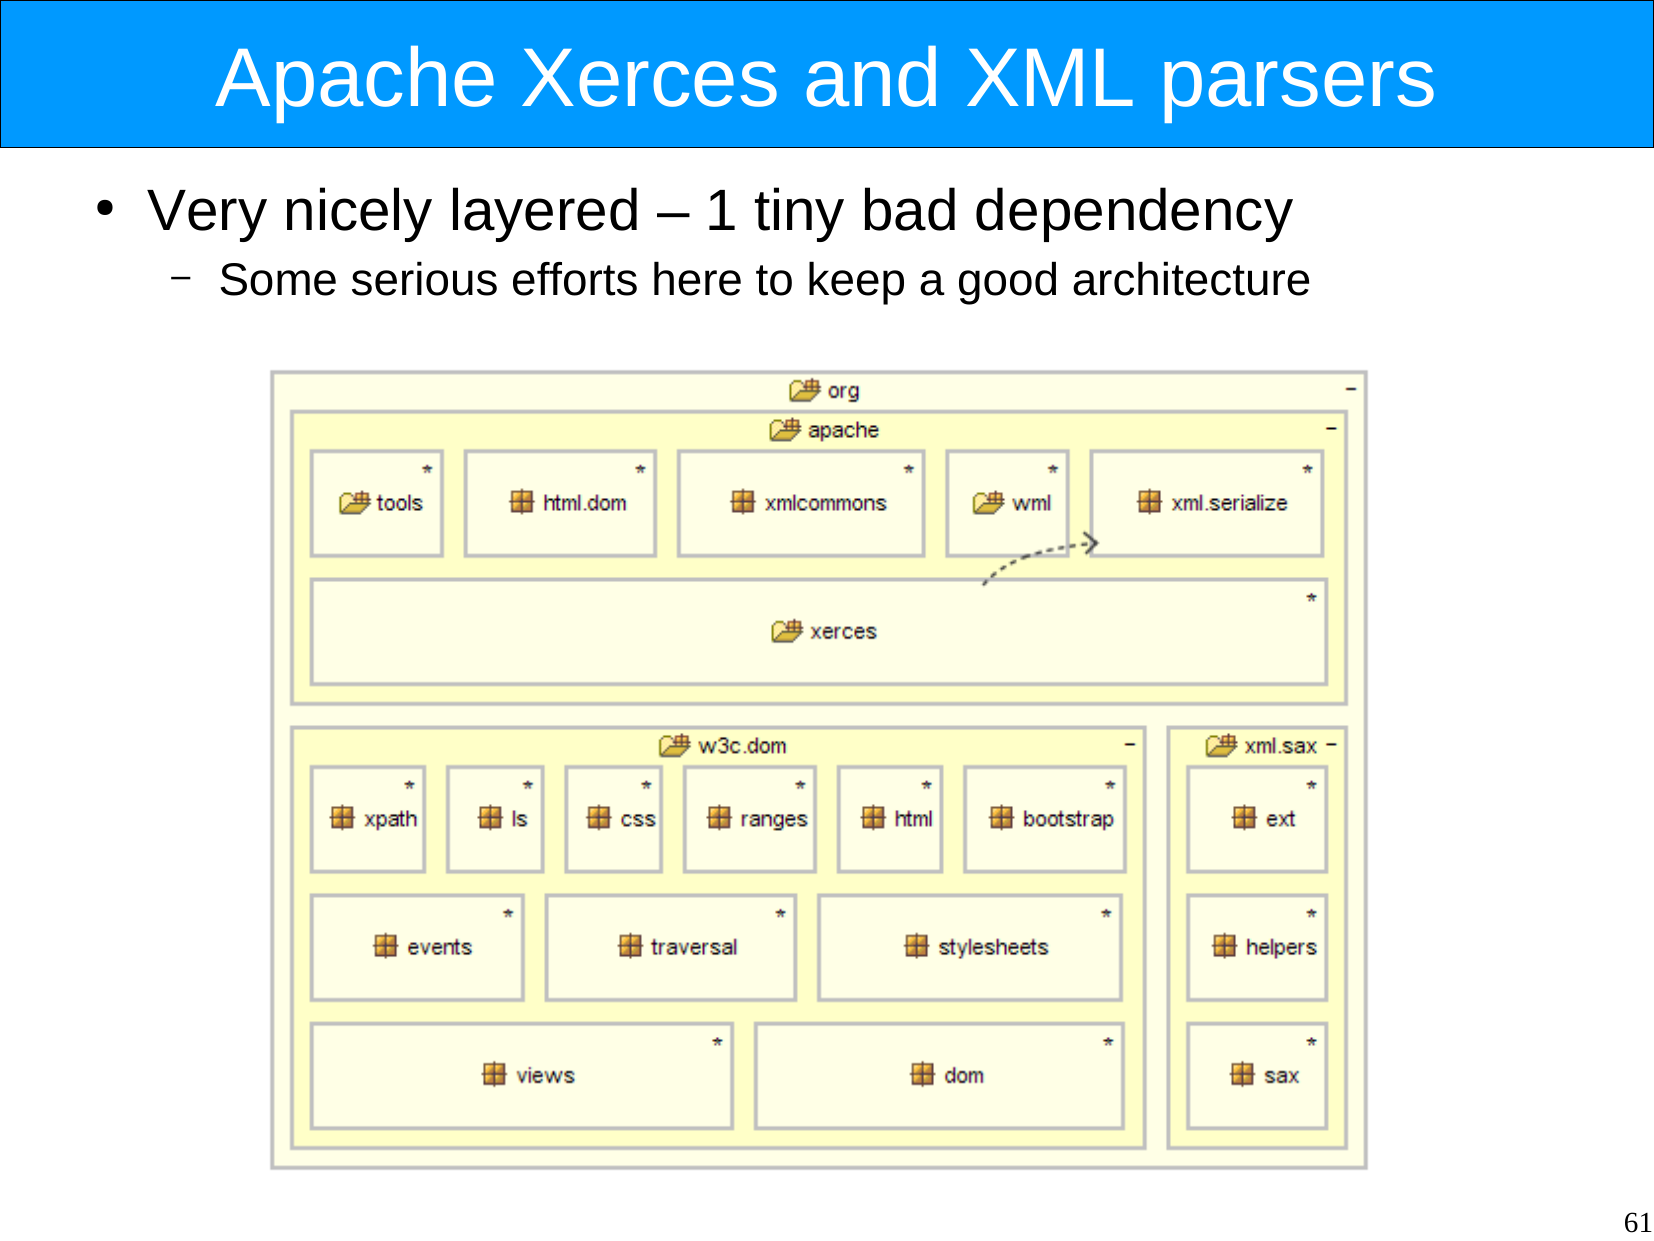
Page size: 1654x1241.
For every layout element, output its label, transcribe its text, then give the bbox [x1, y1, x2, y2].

picture [251, 351, 1388, 1190]
title Apache Xerces and XML parsers [82, 13, 1571, 142]
list Very nicely layered – 1 tiny bad dependency Some serious efforts here to keep a good architecture [76, 177, 1565, 1211]
